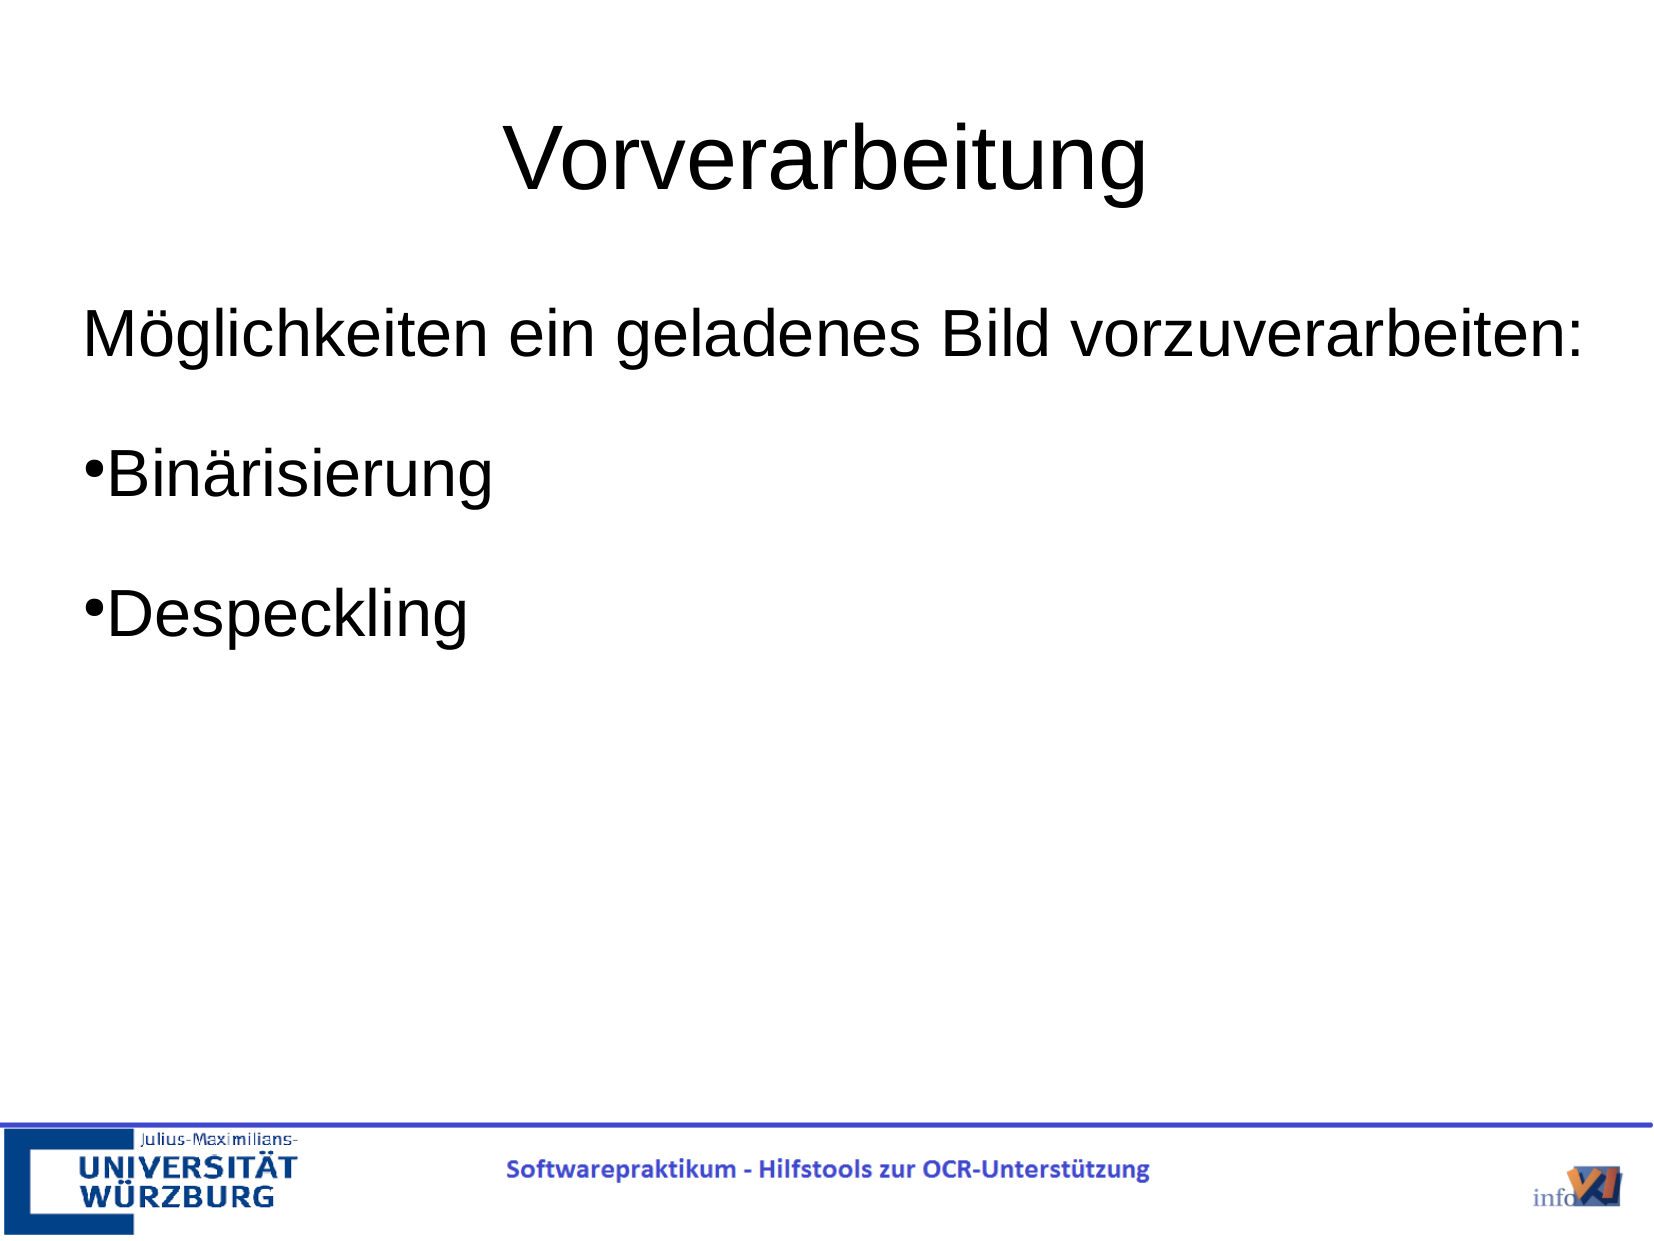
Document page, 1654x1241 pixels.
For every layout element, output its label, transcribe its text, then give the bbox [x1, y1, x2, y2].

list Möglichkeiten ein geladenes Bild vorzuverarbeiten: Binärisierung Despeckling [82, 290, 1595, 1109]
title Vorverarbeitung [82, 49, 1571, 257]
